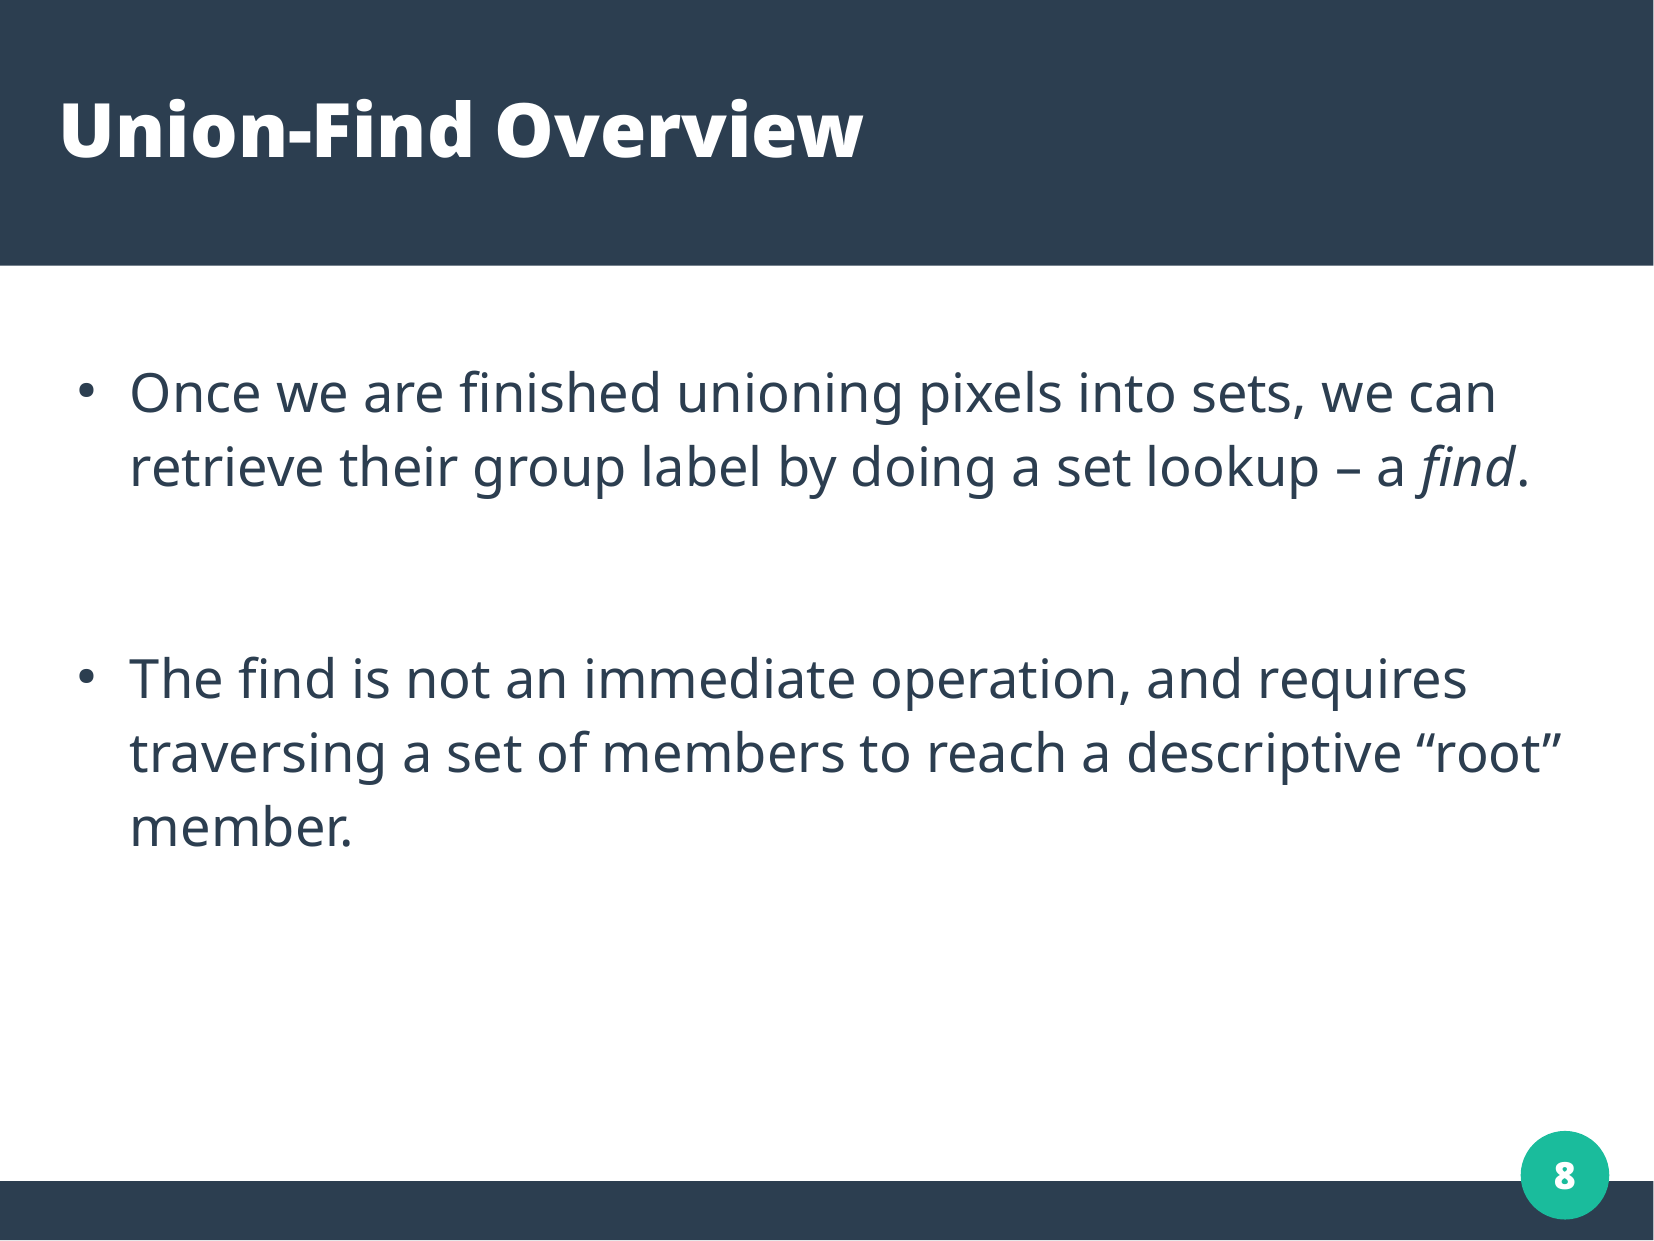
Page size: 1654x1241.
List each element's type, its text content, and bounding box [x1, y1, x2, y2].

title Union-Find Overview [59, 49, 1595, 207]
list Once we are finished unioning pixels into sets, we can retrieve their group label by doing a set lookup – a find. The find is not an immediate operation, and requires traversing a set of members to reach a descriptive “root” member. [59, 354, 1595, 1182]
